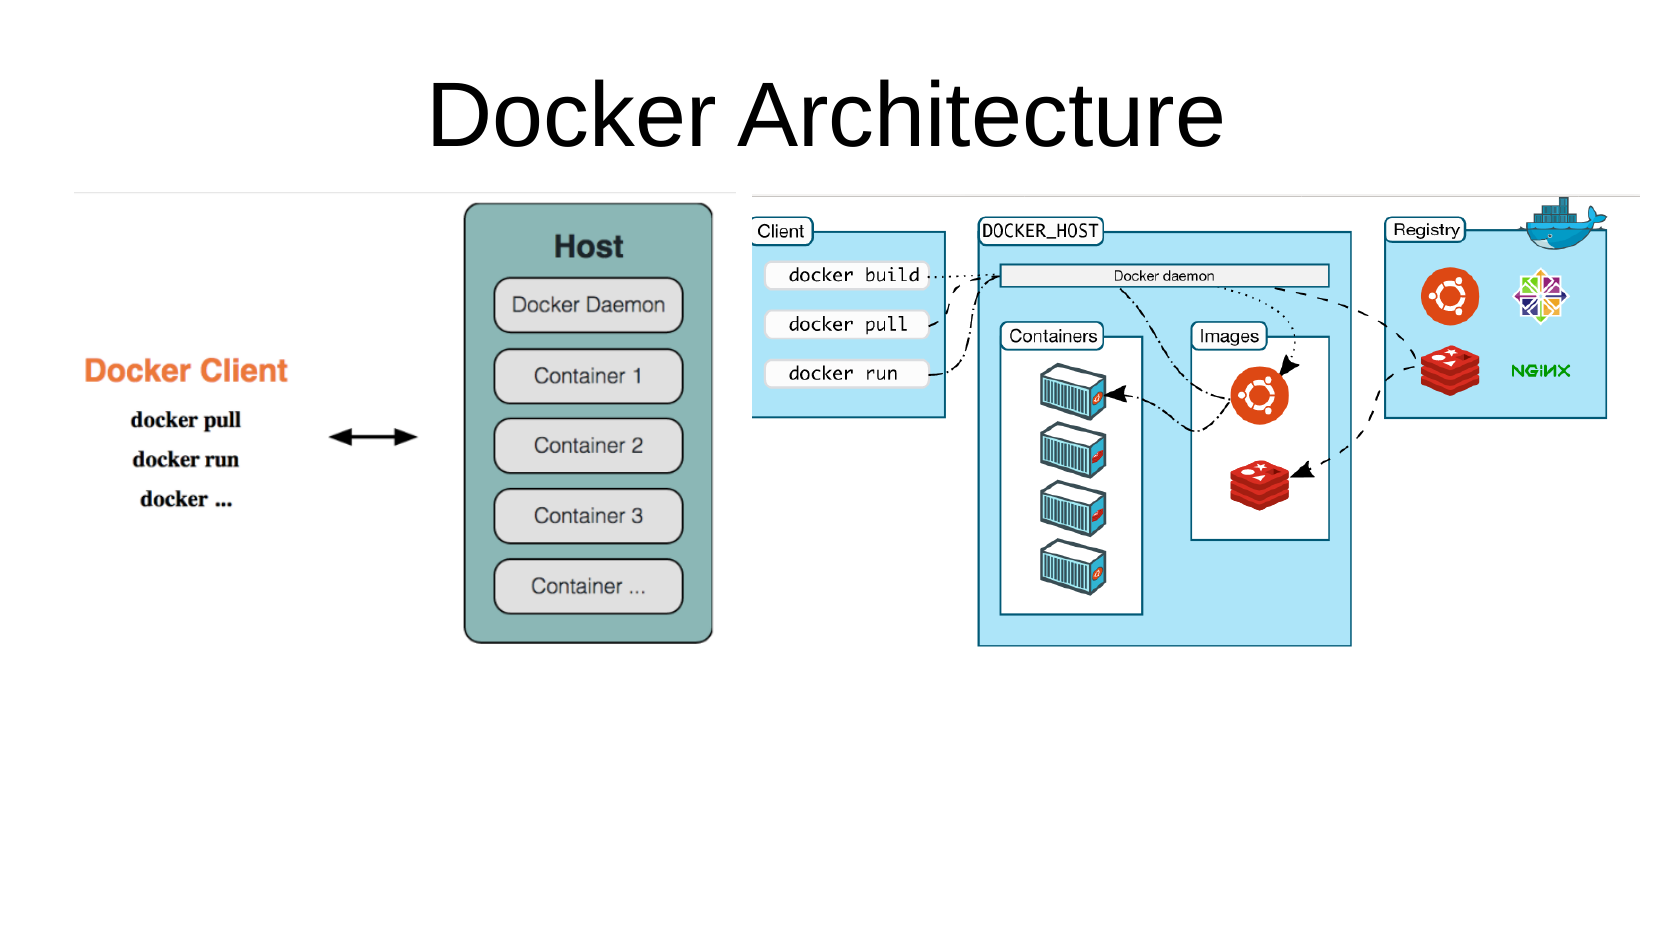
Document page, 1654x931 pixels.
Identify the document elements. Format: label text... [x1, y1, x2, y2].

picture [752, 194, 1640, 676]
title Docker Architecture [82, 63, 1571, 167]
picture [74, 192, 736, 646]
picture [752, 233, 943, 416]
picture [752, 219, 811, 243]
